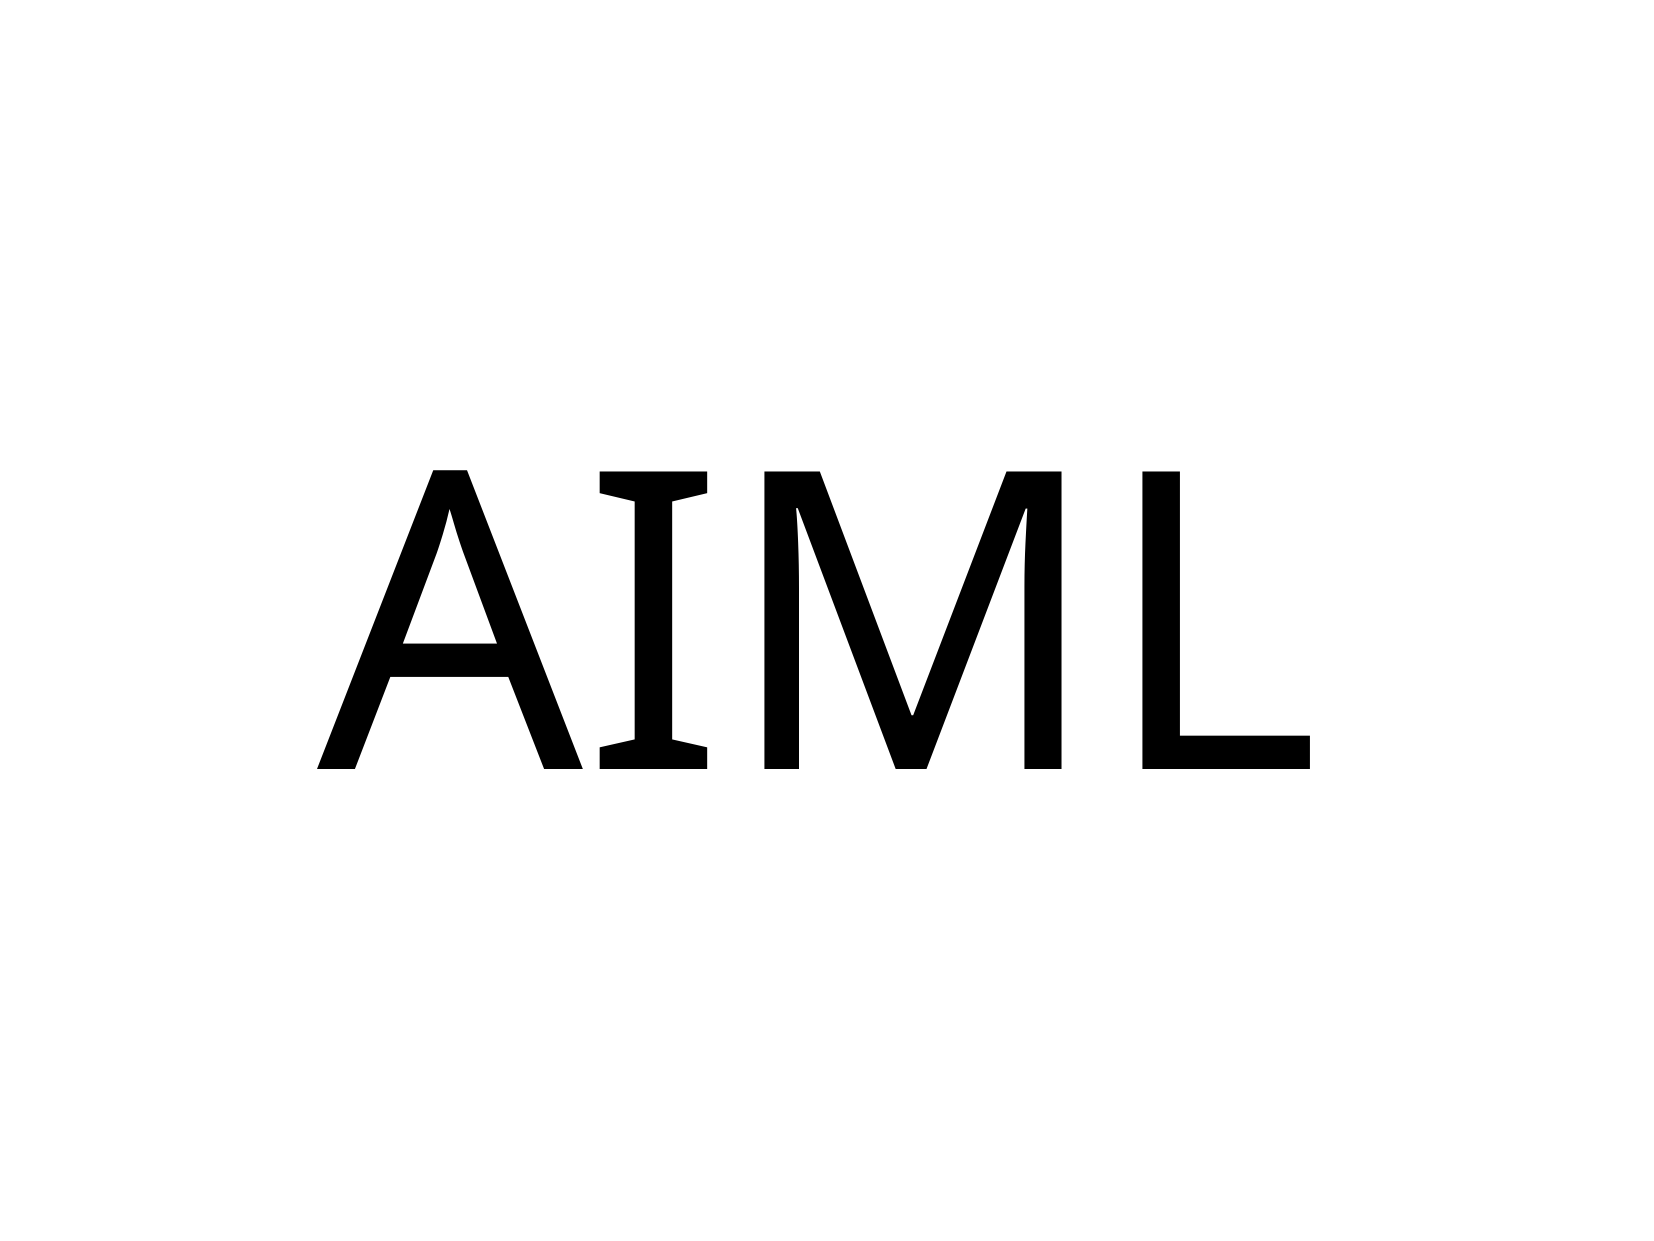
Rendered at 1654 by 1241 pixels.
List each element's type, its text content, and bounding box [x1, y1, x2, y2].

title AIML [75, 317, 1564, 899]
